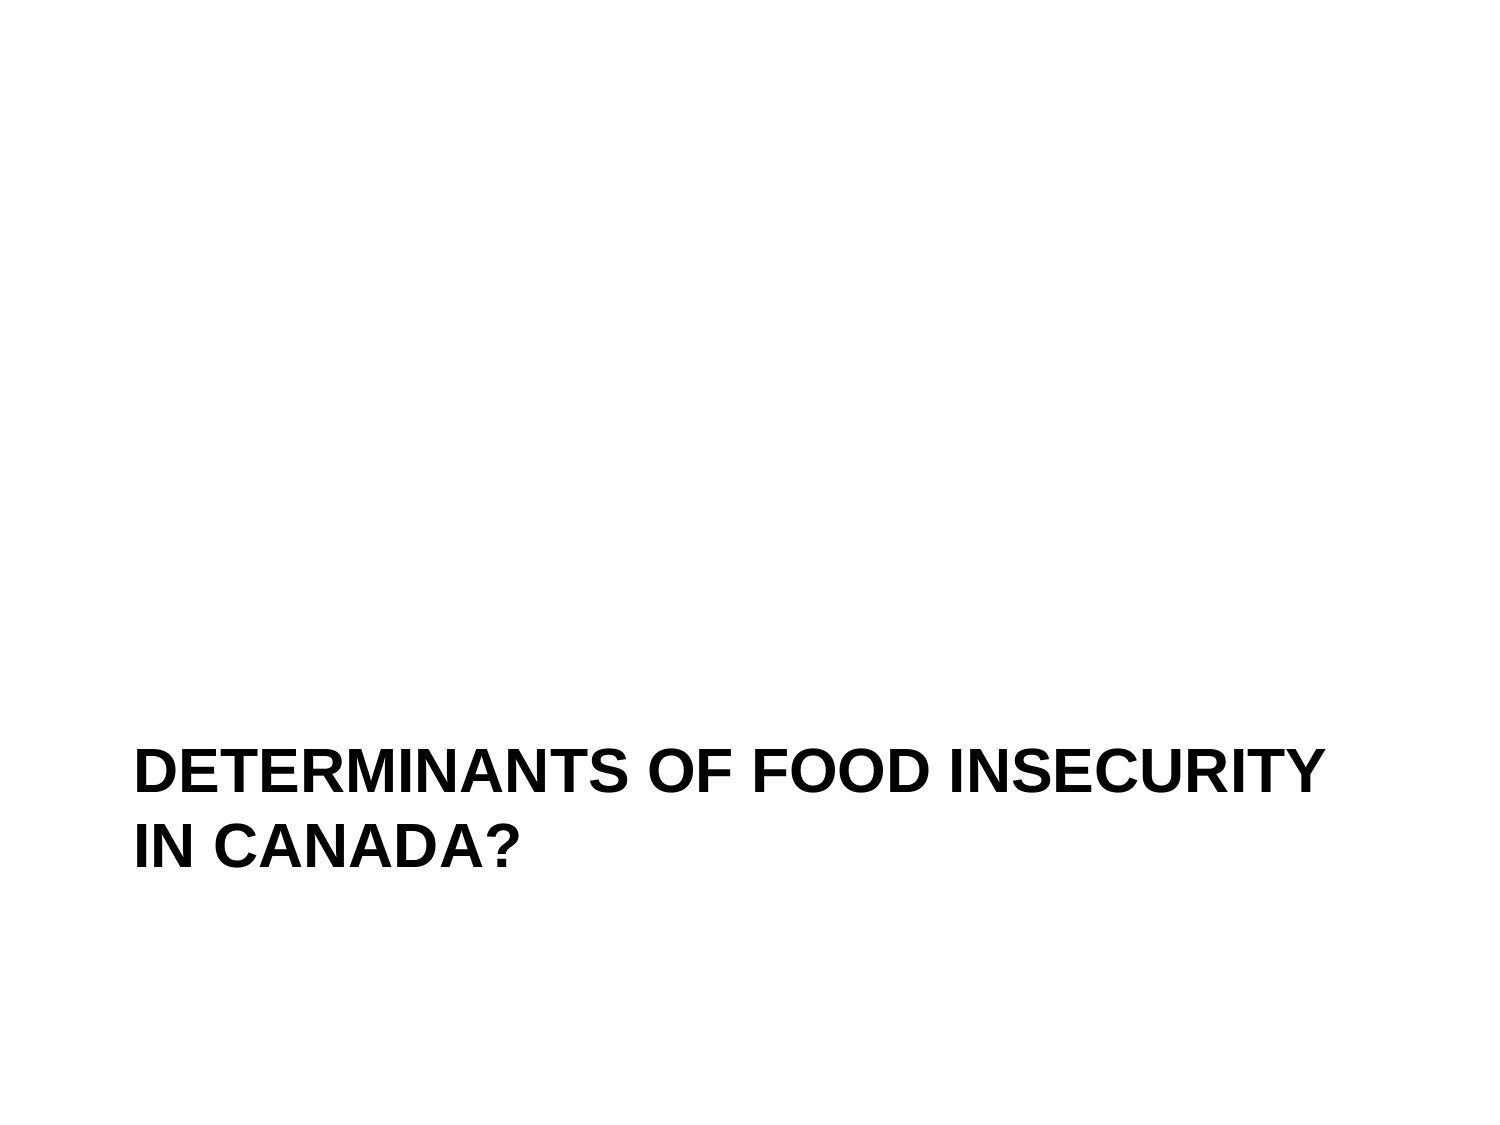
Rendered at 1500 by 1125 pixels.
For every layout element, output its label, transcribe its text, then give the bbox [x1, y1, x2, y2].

title Determinants of Food insecurity in Canada? [118, 722, 1394, 947]
